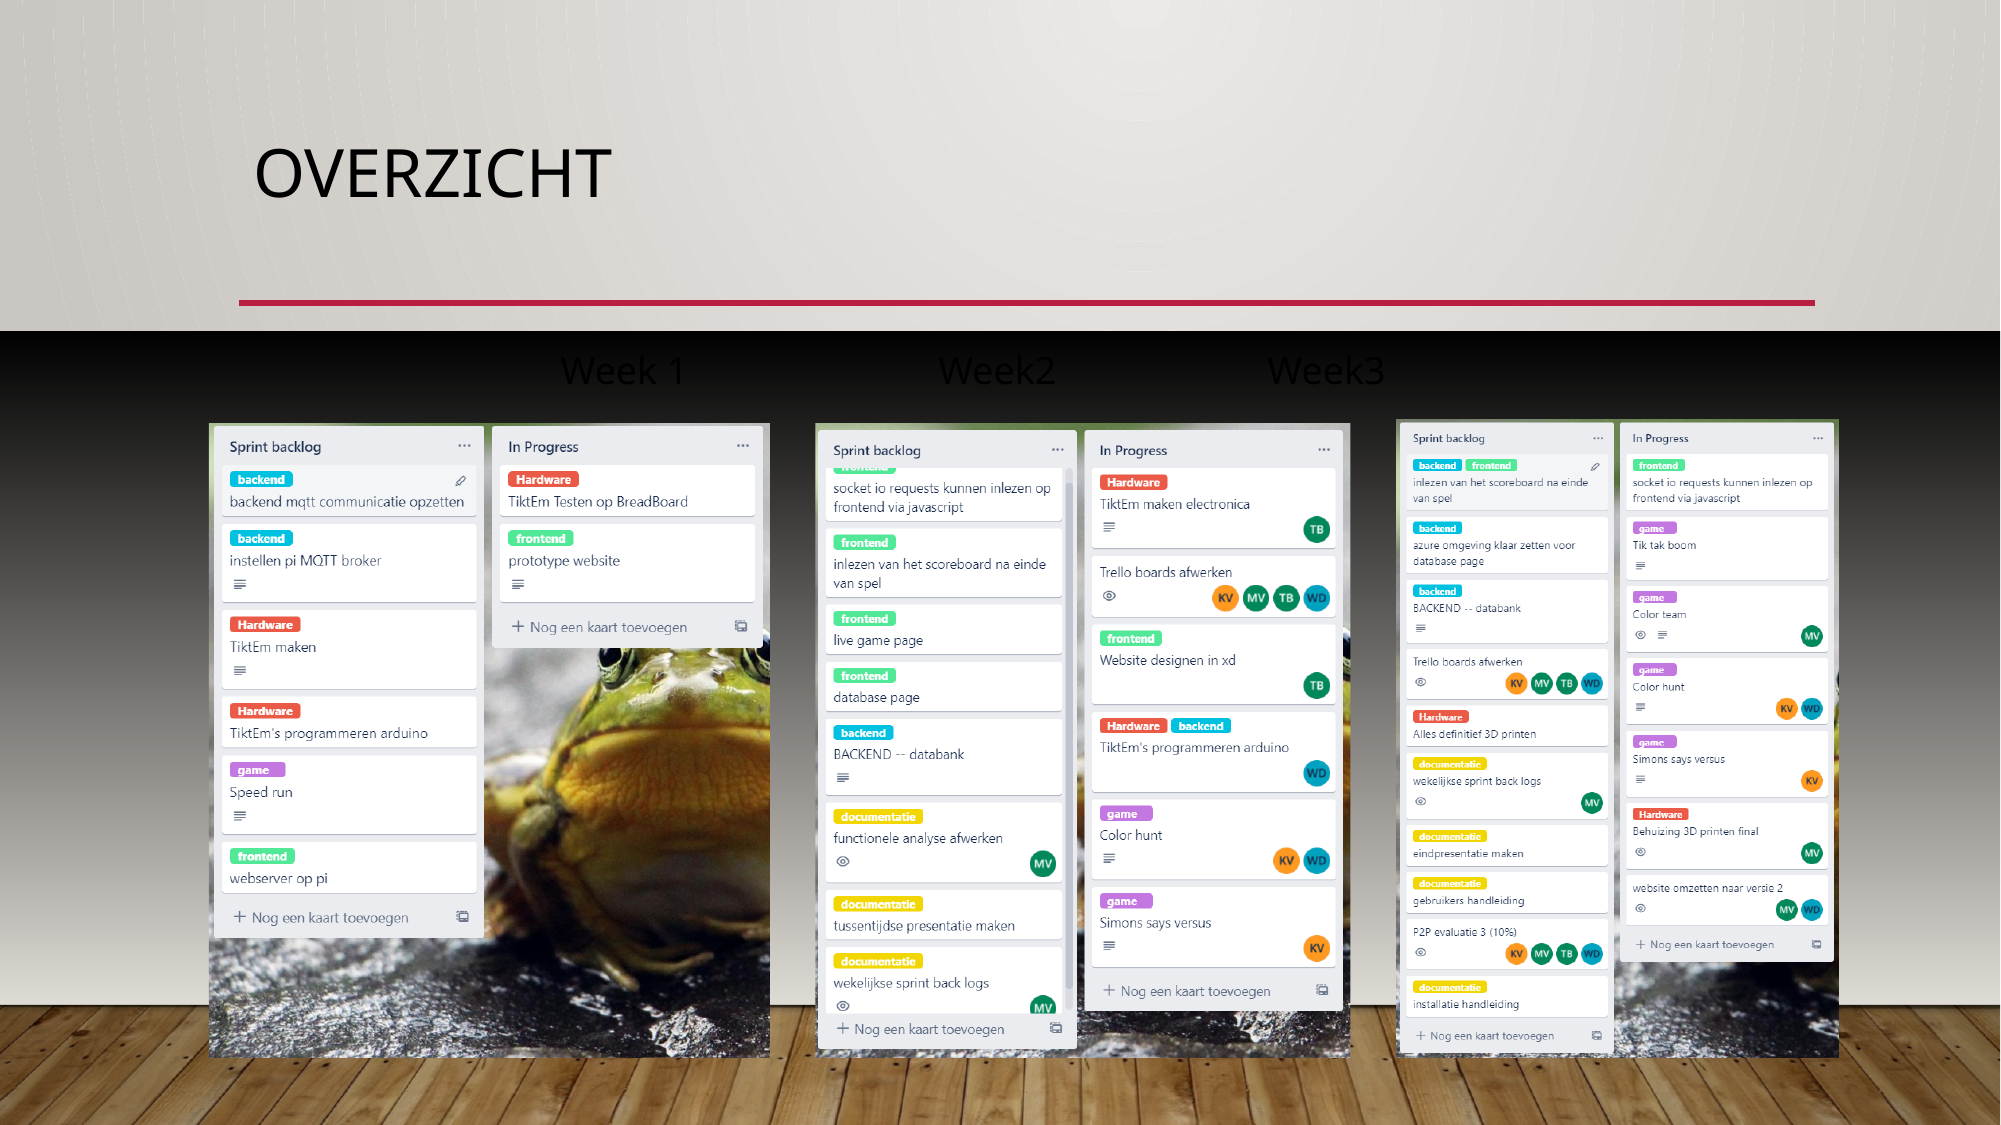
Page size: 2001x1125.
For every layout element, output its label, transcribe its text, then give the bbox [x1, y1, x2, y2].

title overzicht [238, 131, 1814, 305]
picture [208, 423, 770, 1058]
list Week 1 Week2 Week3 [310, 330, 1887, 897]
picture [815, 423, 1351, 1058]
picture [1396, 419, 1839, 1058]
